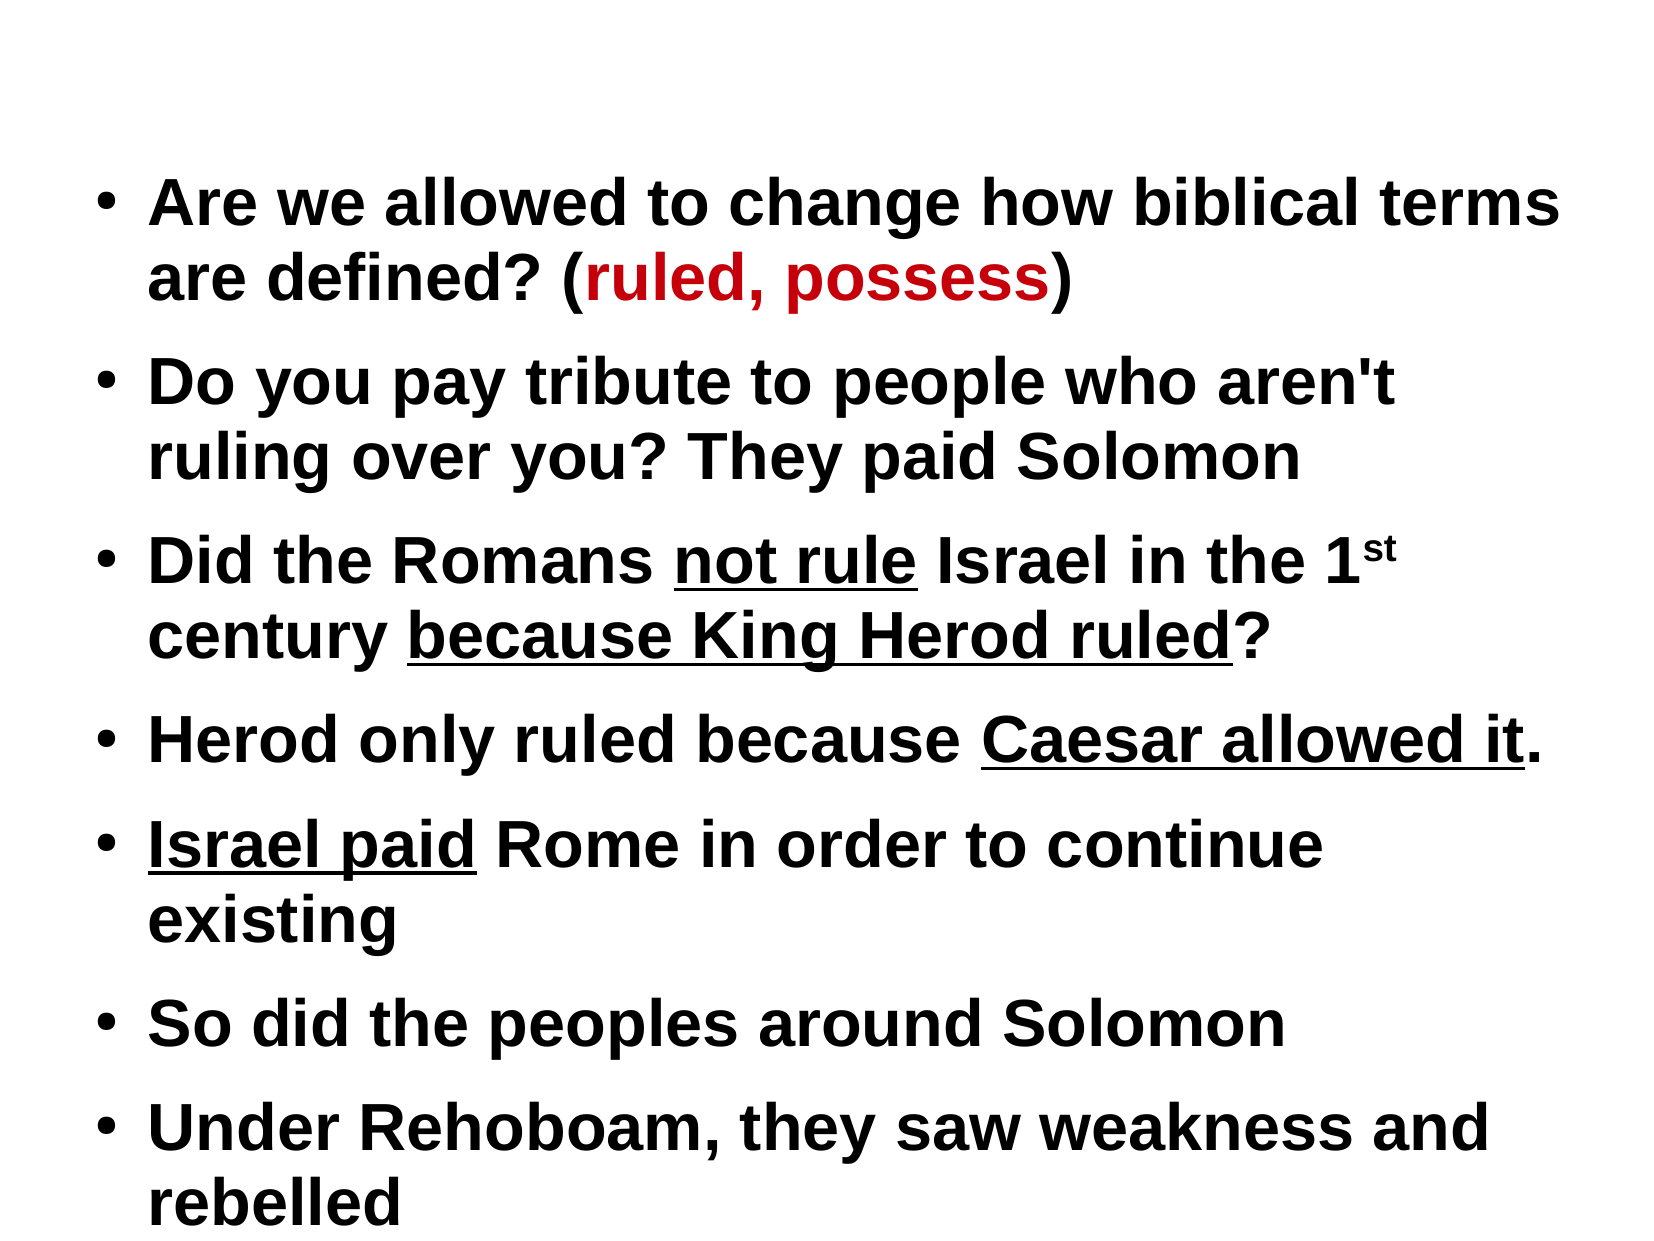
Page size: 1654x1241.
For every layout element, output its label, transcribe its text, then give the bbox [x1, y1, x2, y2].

list Are we allowed to change how biblical terms are defined? (ruled, possess) Do you pay tribute to people who aren't ruling over you? They paid Solomon Did the Romans not rule Israel in the 1st century because King Herod ruled? Herod only ruled because Caesar allowed it. Israel paid Rome in order to continue existing So did the peoples around Solomon Under Rehoboam, they saw weakness and rebelled [76, 165, 1565, 1241]
